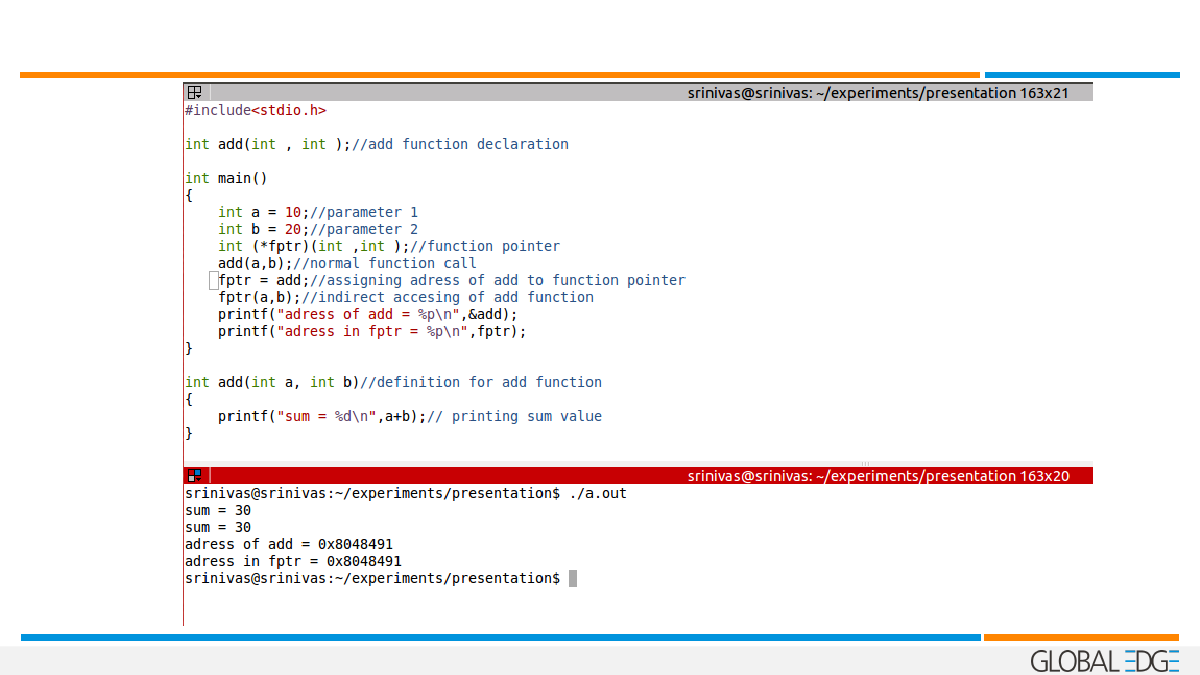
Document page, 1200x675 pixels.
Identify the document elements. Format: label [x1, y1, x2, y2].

picture [183, 82, 1093, 626]
picture [1031, 650, 1179, 672]
